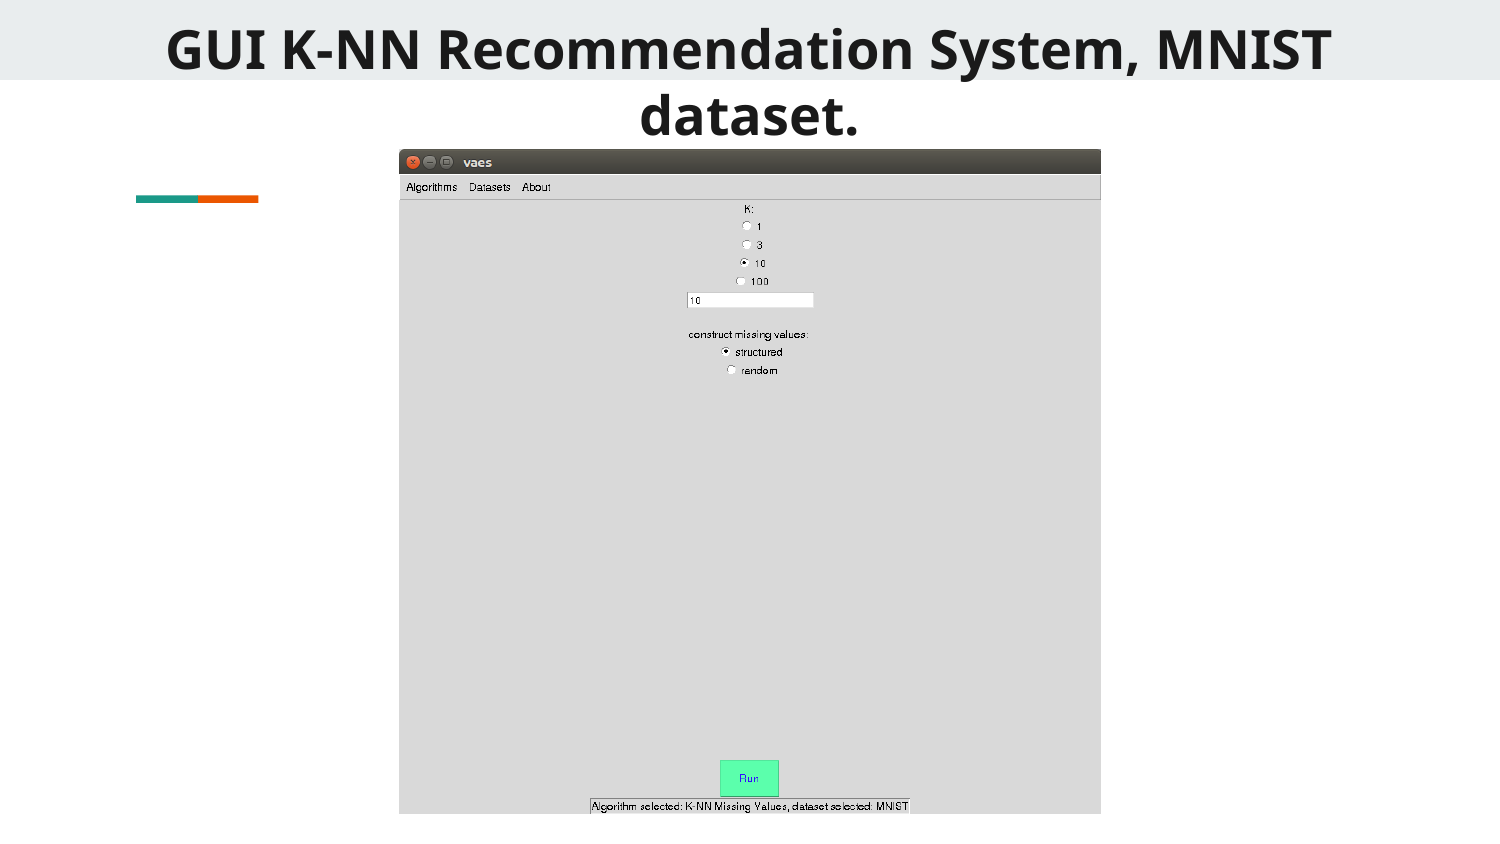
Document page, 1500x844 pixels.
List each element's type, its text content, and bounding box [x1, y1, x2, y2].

picture [399, 149, 1101, 814]
title GUI K-NN Recommendation System, MNIST dataset. [119, 0, 1381, 150]
